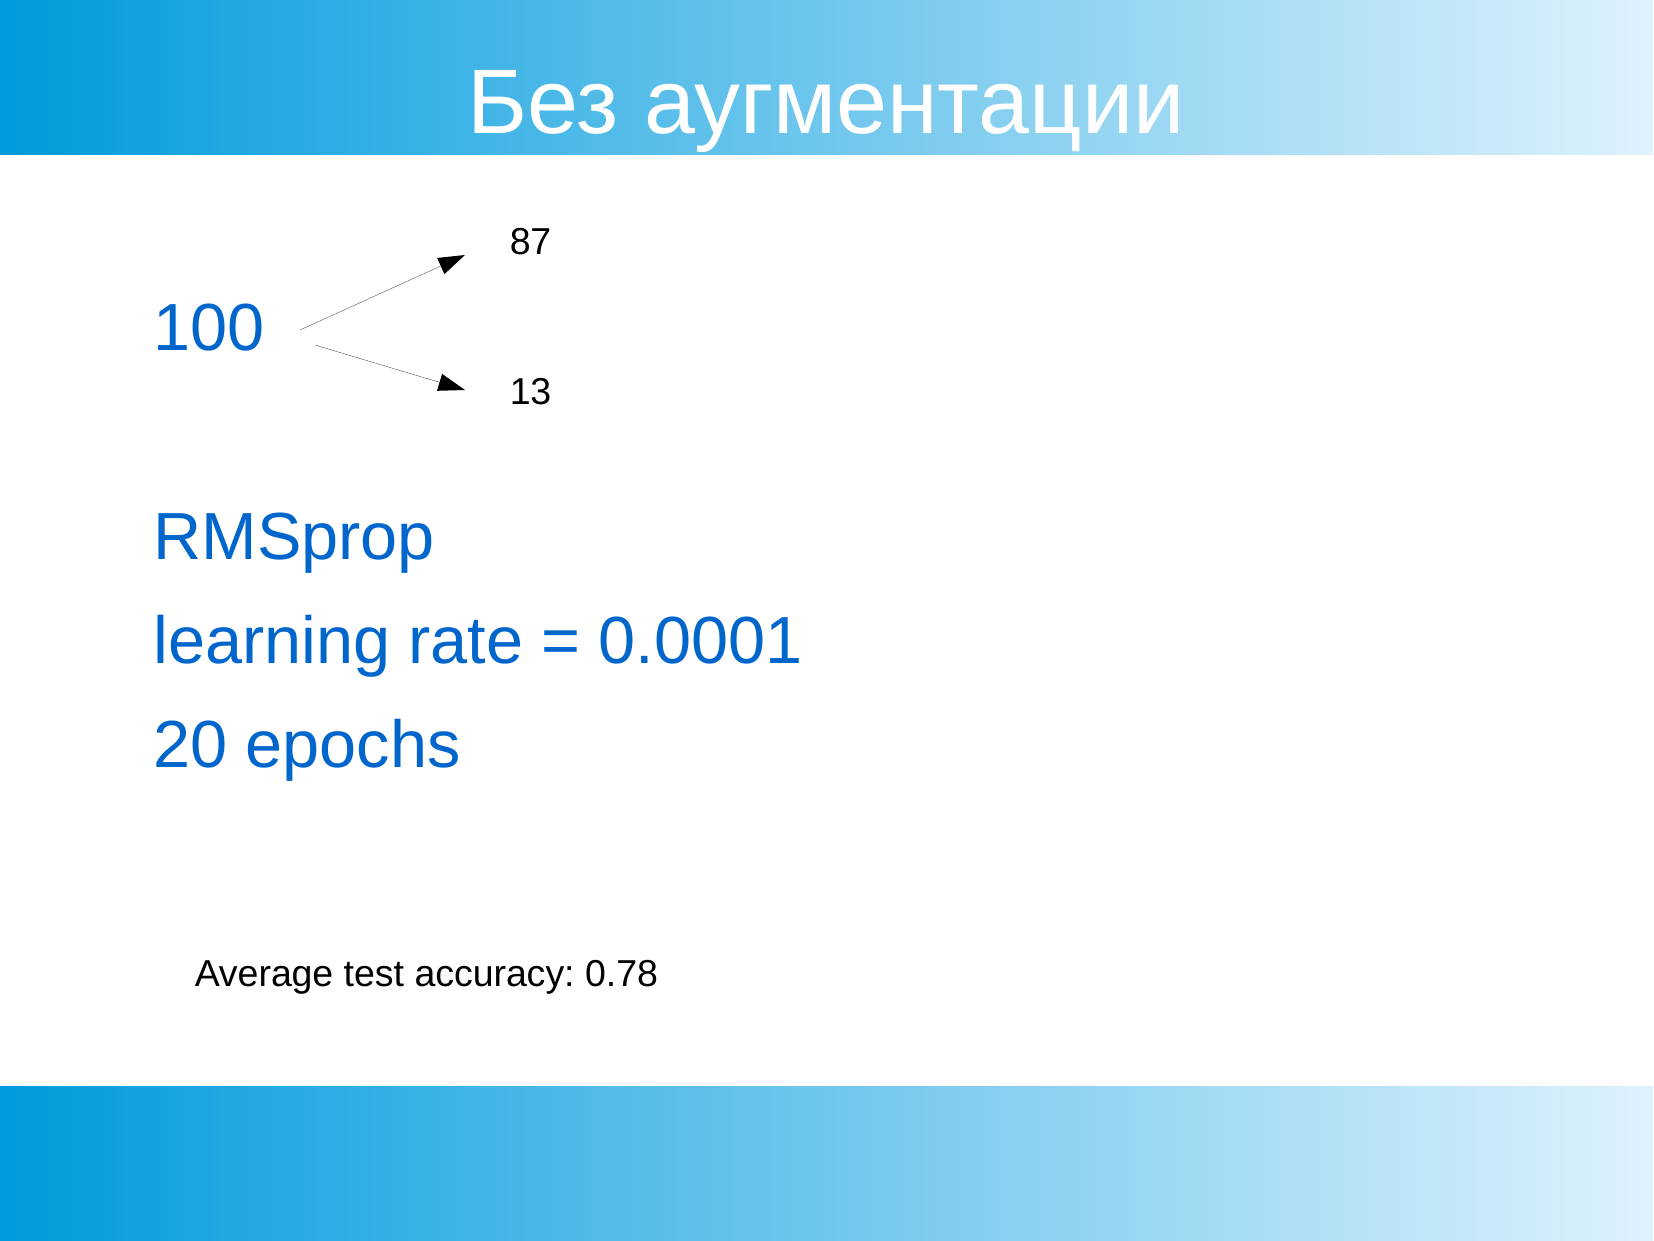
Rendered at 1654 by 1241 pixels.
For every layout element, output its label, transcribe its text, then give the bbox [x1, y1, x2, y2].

text_box 13 [495, 363, 567, 421]
title Без аугментации [82, 49, 1571, 155]
list 100 RMSprop learning rate = 0.0001 20 epochs [82, 290, 1571, 1010]
text_box Average test accuracy: 0.78 [180, 945, 674, 1002]
text_box 87 [495, 213, 567, 271]
